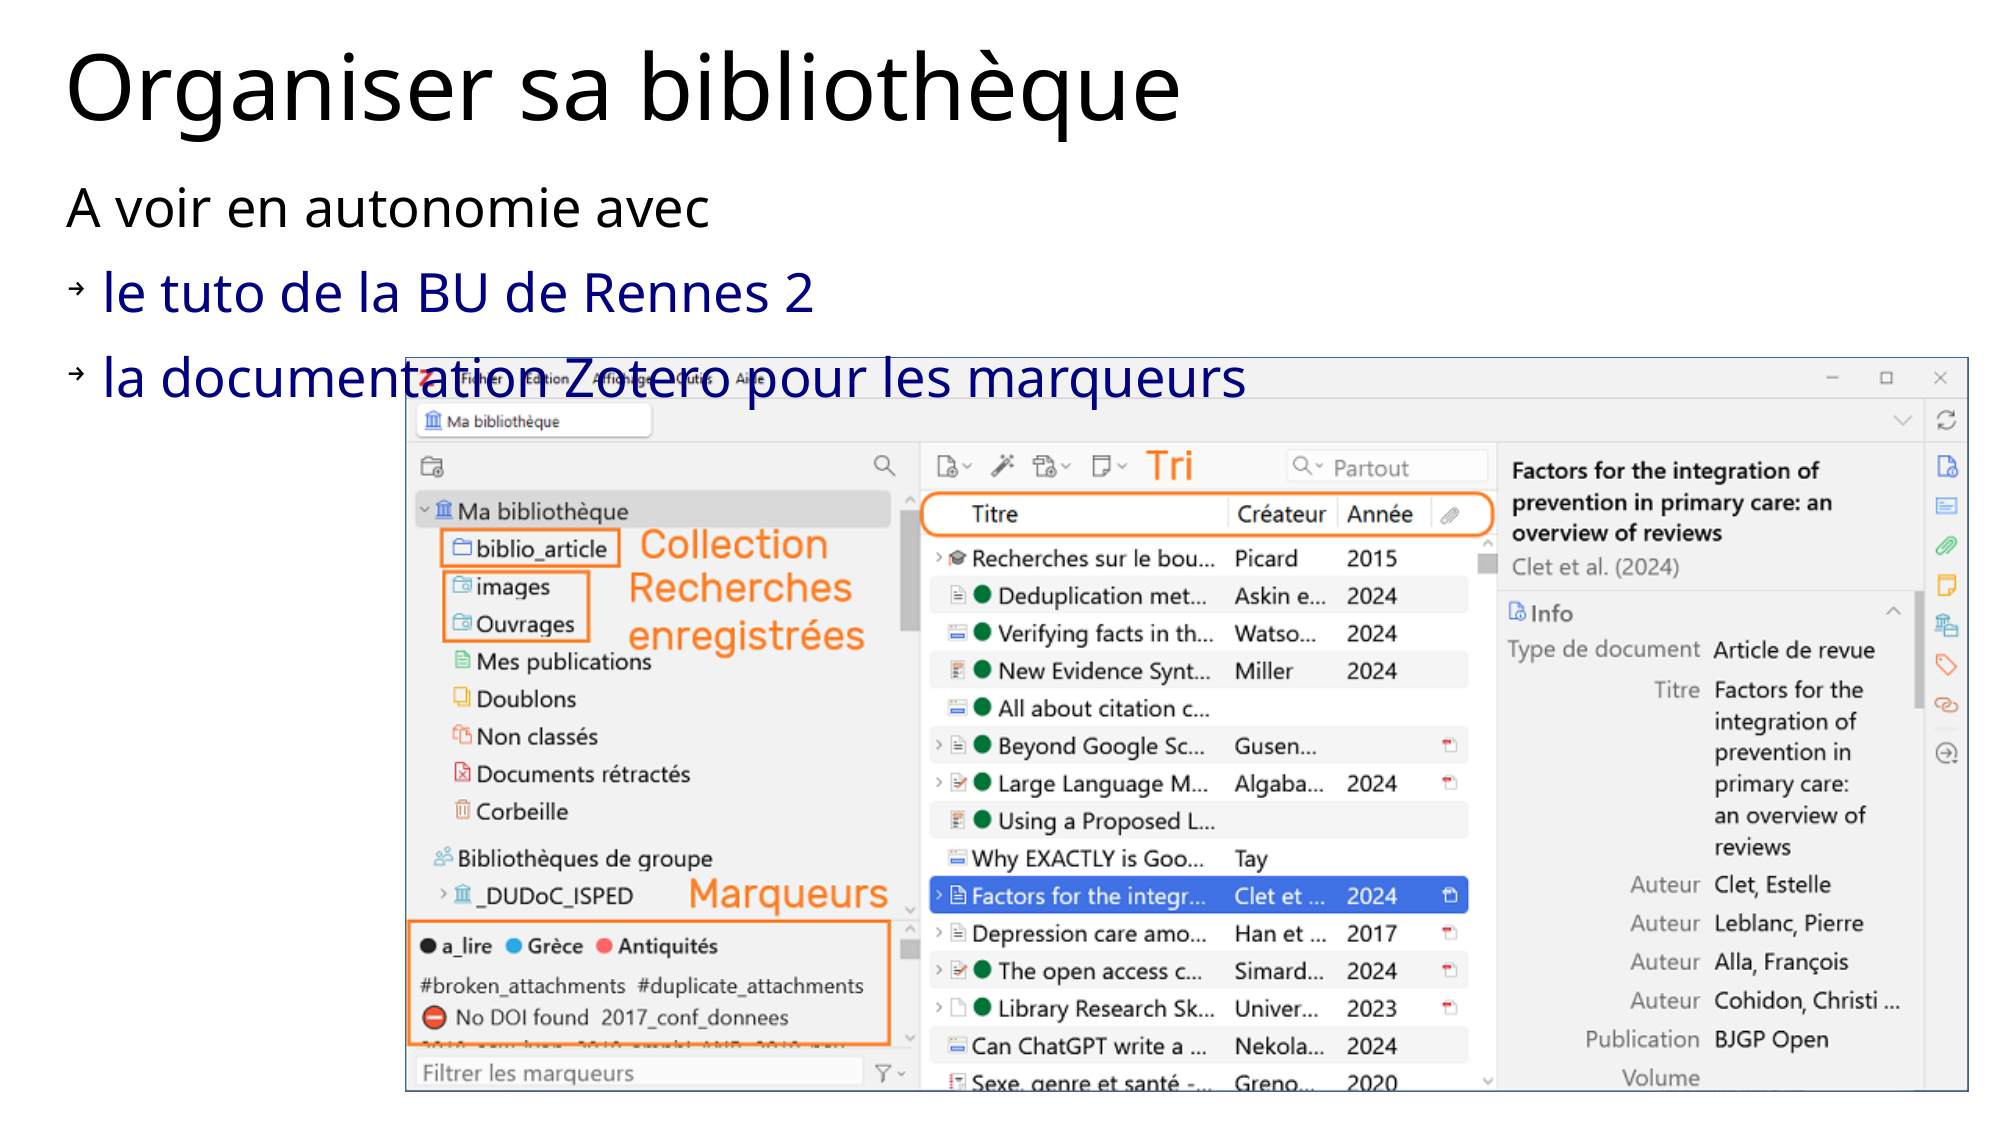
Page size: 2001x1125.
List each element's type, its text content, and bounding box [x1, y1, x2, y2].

picture [405, 478, 1969, 1092]
text_box A voir en autonomie avec le tuto de la BU de Rennes 2 la documentation Zotero pour les marqueurs [52, 151, 2000, 478]
title Organiser sa bibliothèque [64, 0, 1993, 151]
